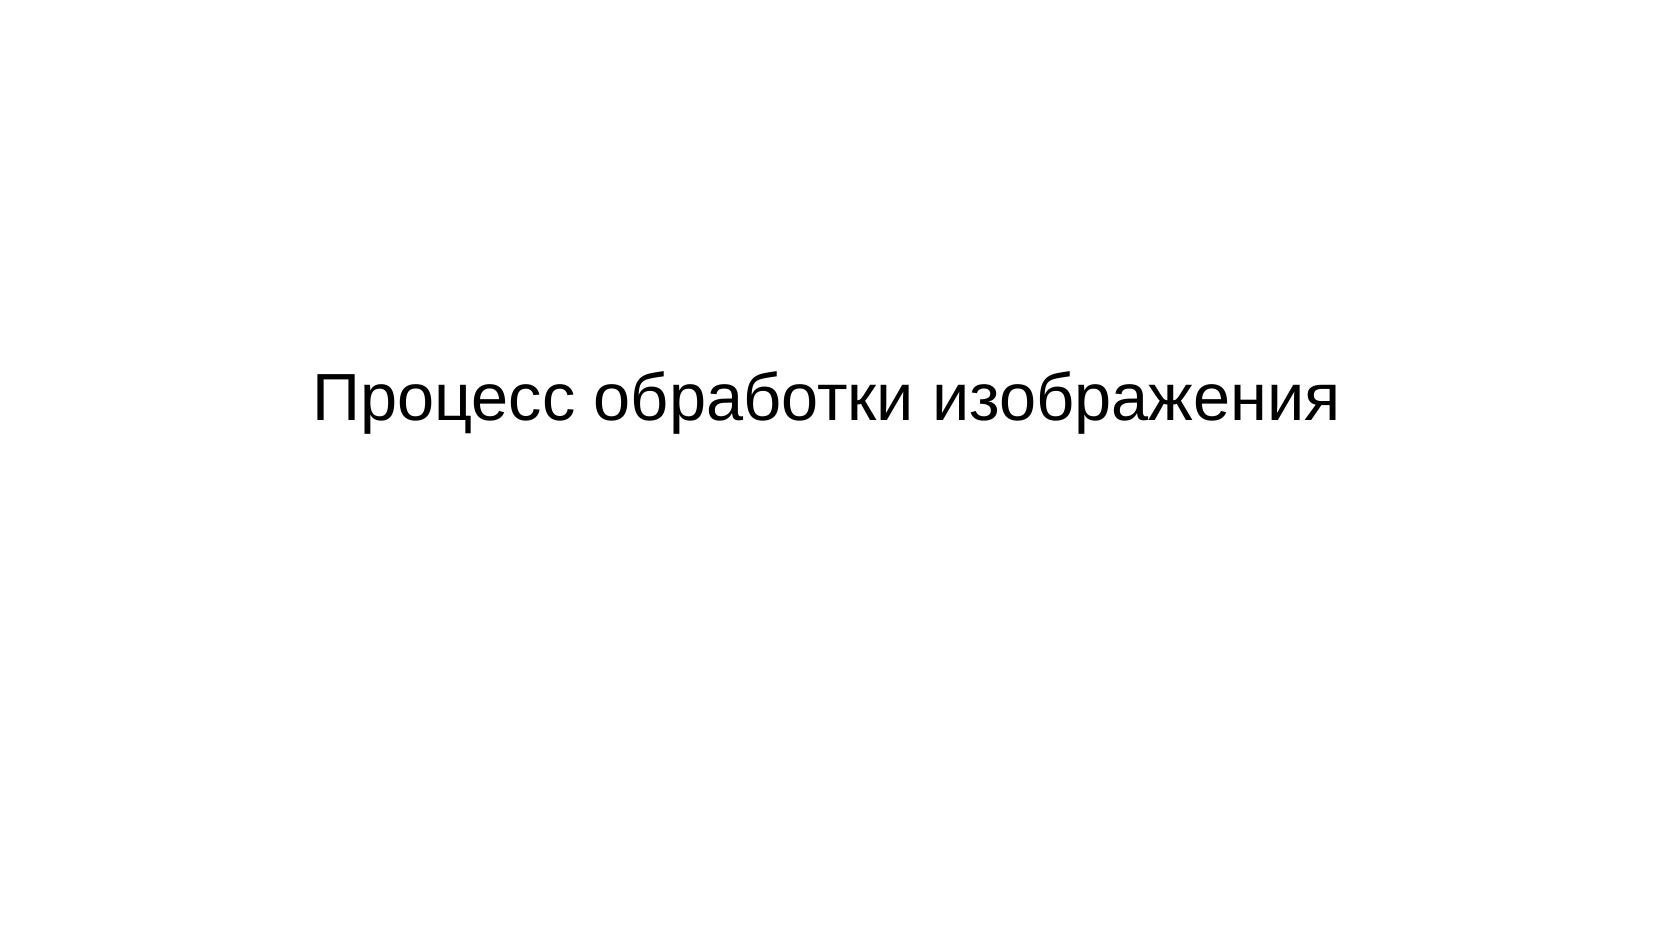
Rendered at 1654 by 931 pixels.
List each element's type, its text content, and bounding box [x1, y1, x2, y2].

subtitle Процесс обработки изображения [82, 37, 1571, 757]
